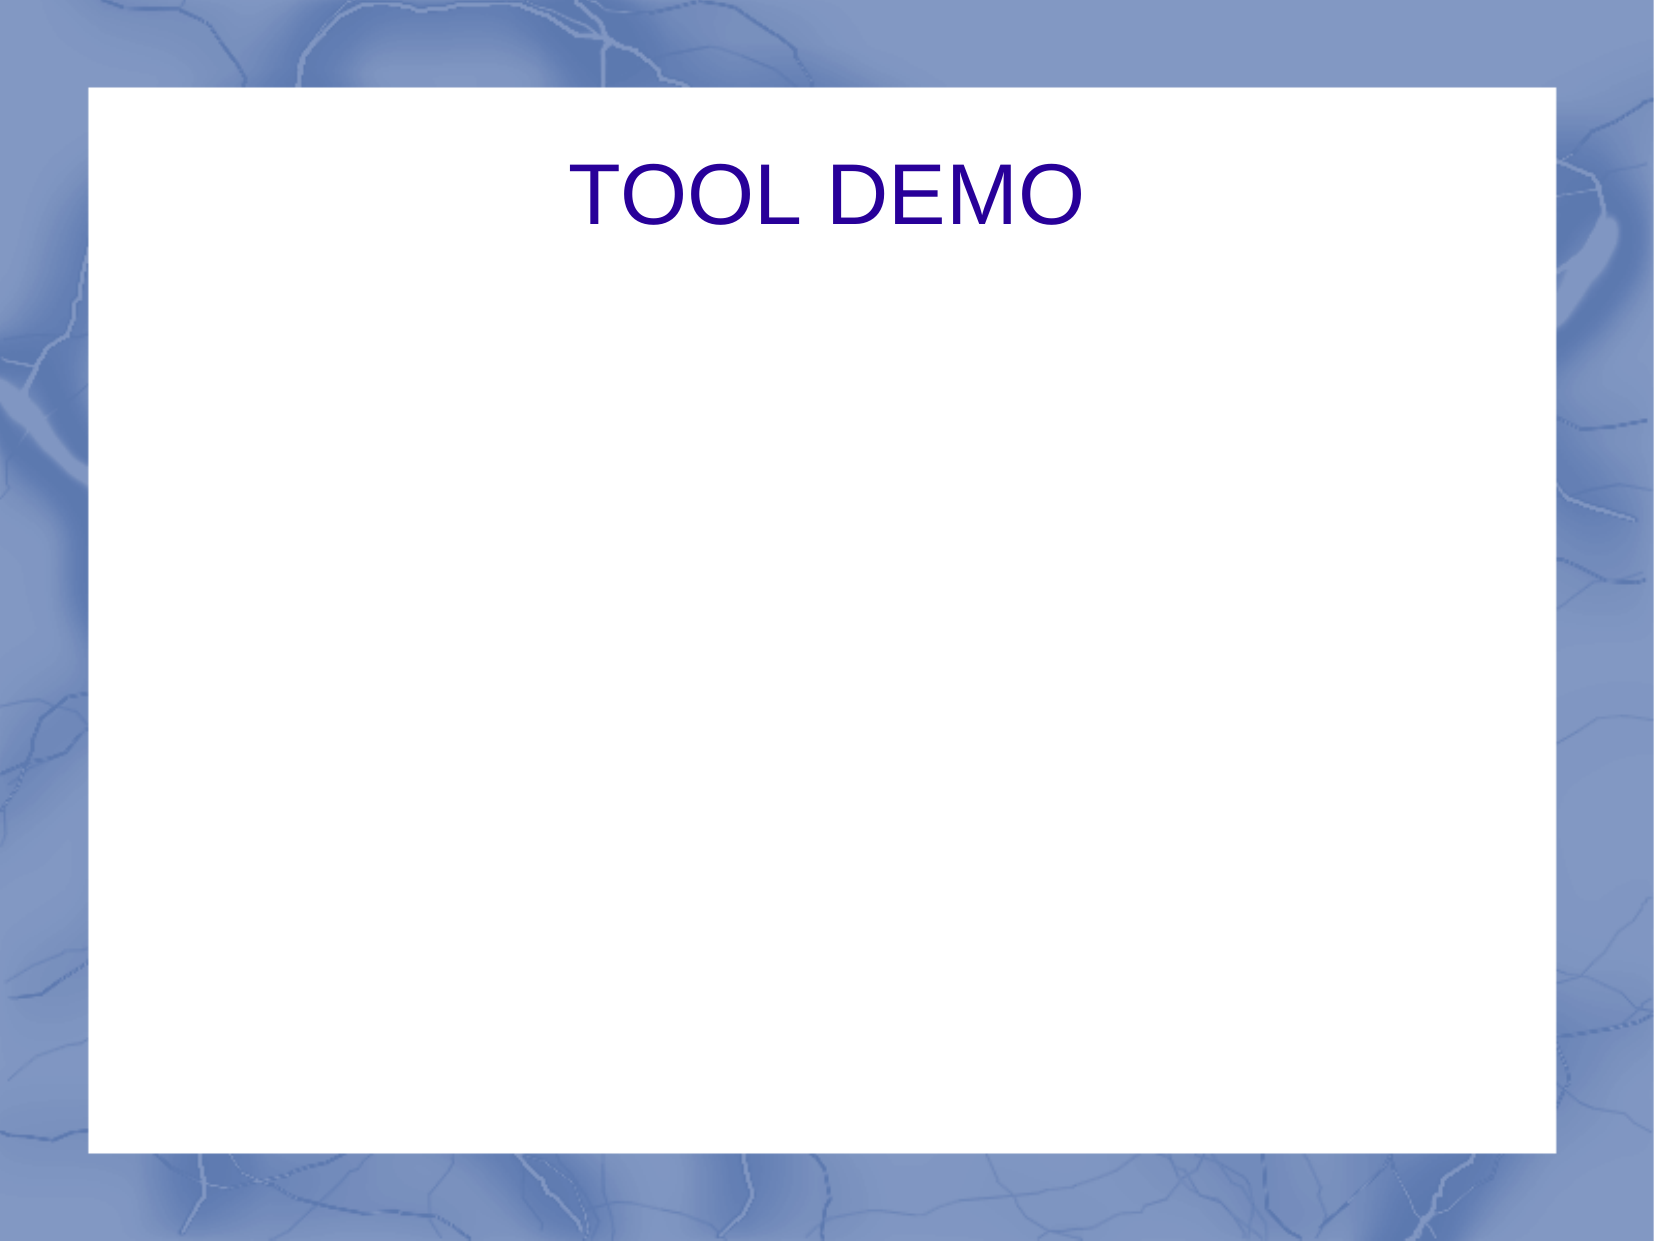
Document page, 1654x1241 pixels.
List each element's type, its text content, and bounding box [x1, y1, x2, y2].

title TOOL DEMO [118, 90, 1536, 298]
picture [0, 0, 1654, 1241]
